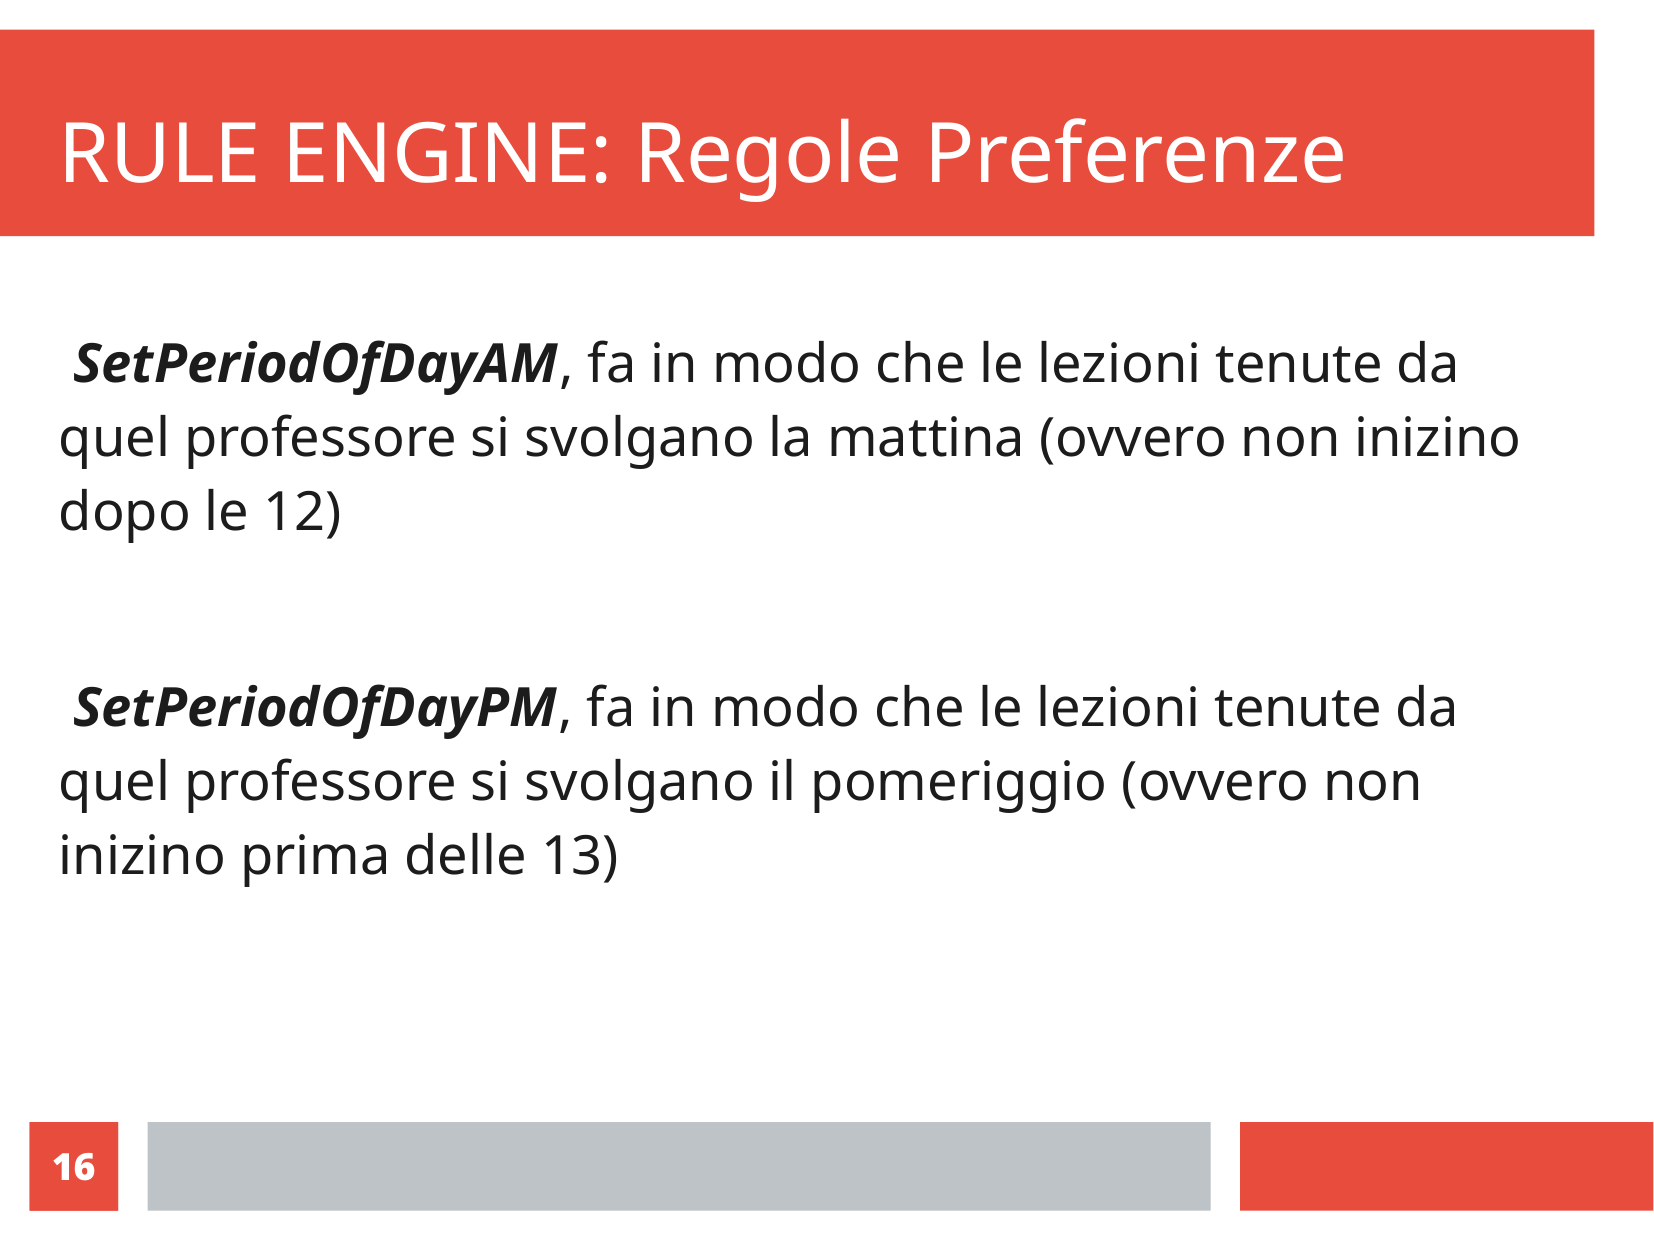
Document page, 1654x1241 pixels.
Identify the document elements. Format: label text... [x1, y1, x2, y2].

title RULE ENGINE: Regole Preferenze [59, 59, 1595, 207]
list SetPeriodOfDayAM, fa in modo che le lezioni tenute da quel professore si svolgano la mattina (ovvero non inizino dopo le 12) SetPeriodOfDayPM, fa in modo che le lezioni tenute da quel professore si svolgano il pomeriggio (ovvero non inizino prima delle 13) [59, 324, 1565, 1093]
